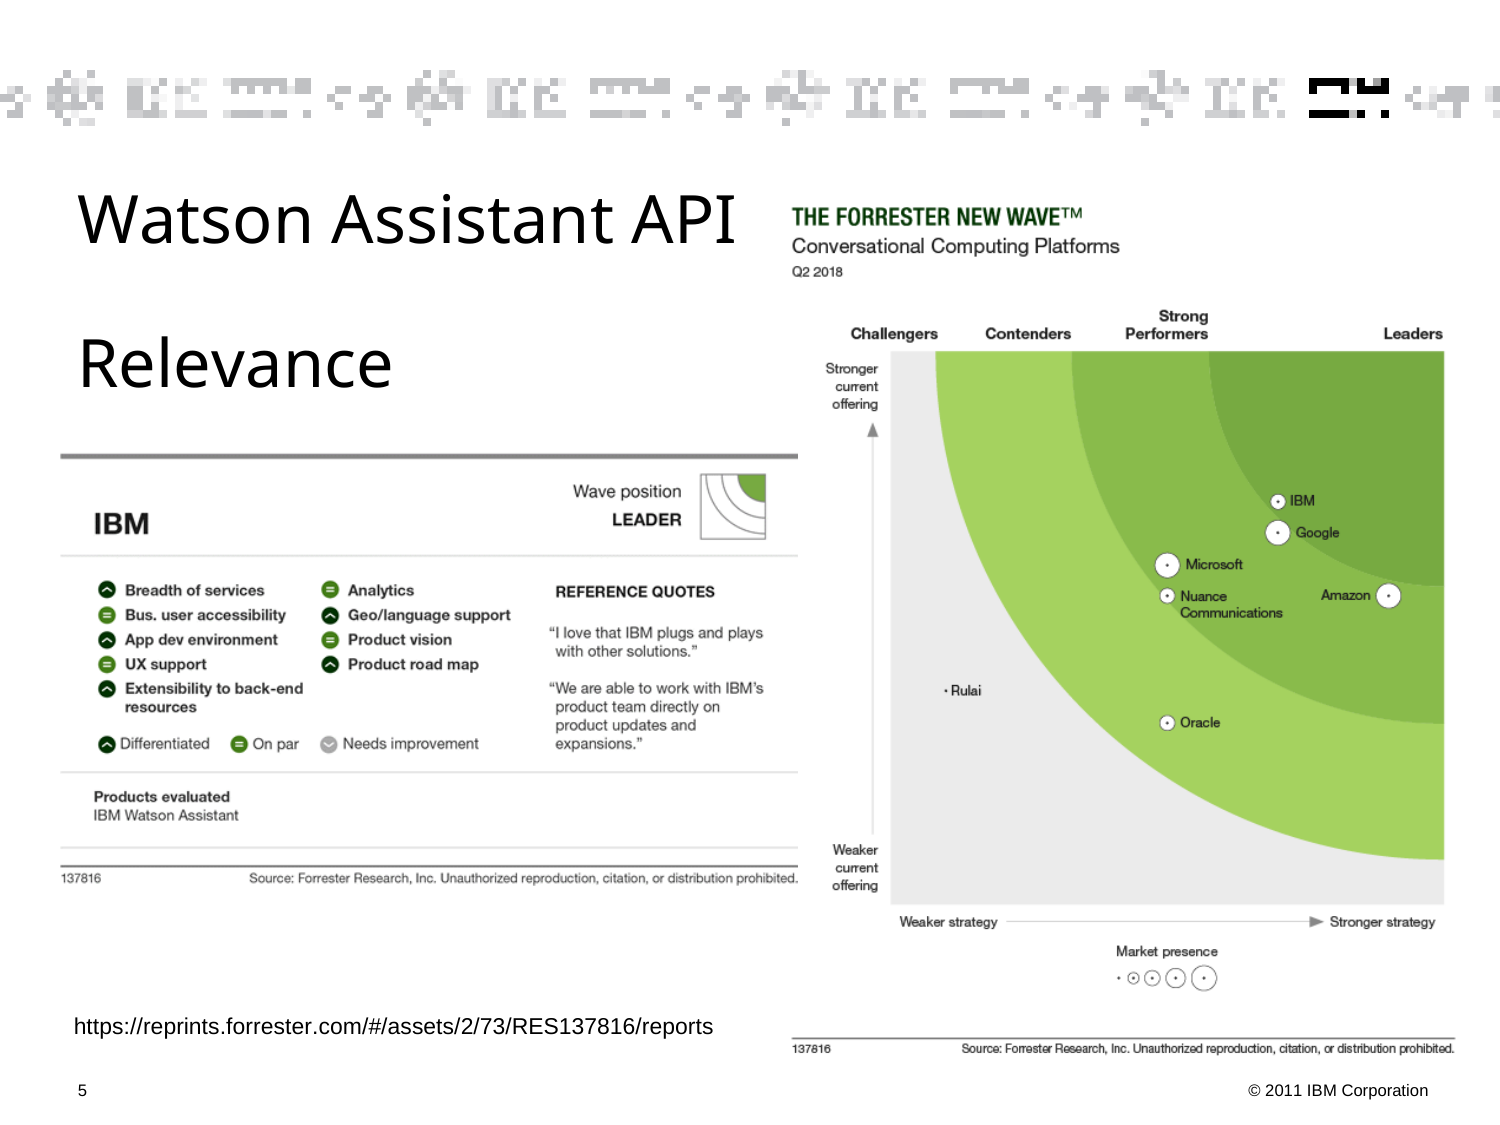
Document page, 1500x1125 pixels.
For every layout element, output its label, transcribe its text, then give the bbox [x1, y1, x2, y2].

text_box https://reprints.forrester.com/#/assets/2/73/RES137816/reports [59, 1003, 728, 1047]
title Watson Assistant API Relevance [62, 178, 768, 384]
picture [0, 0, 1500, 1125]
